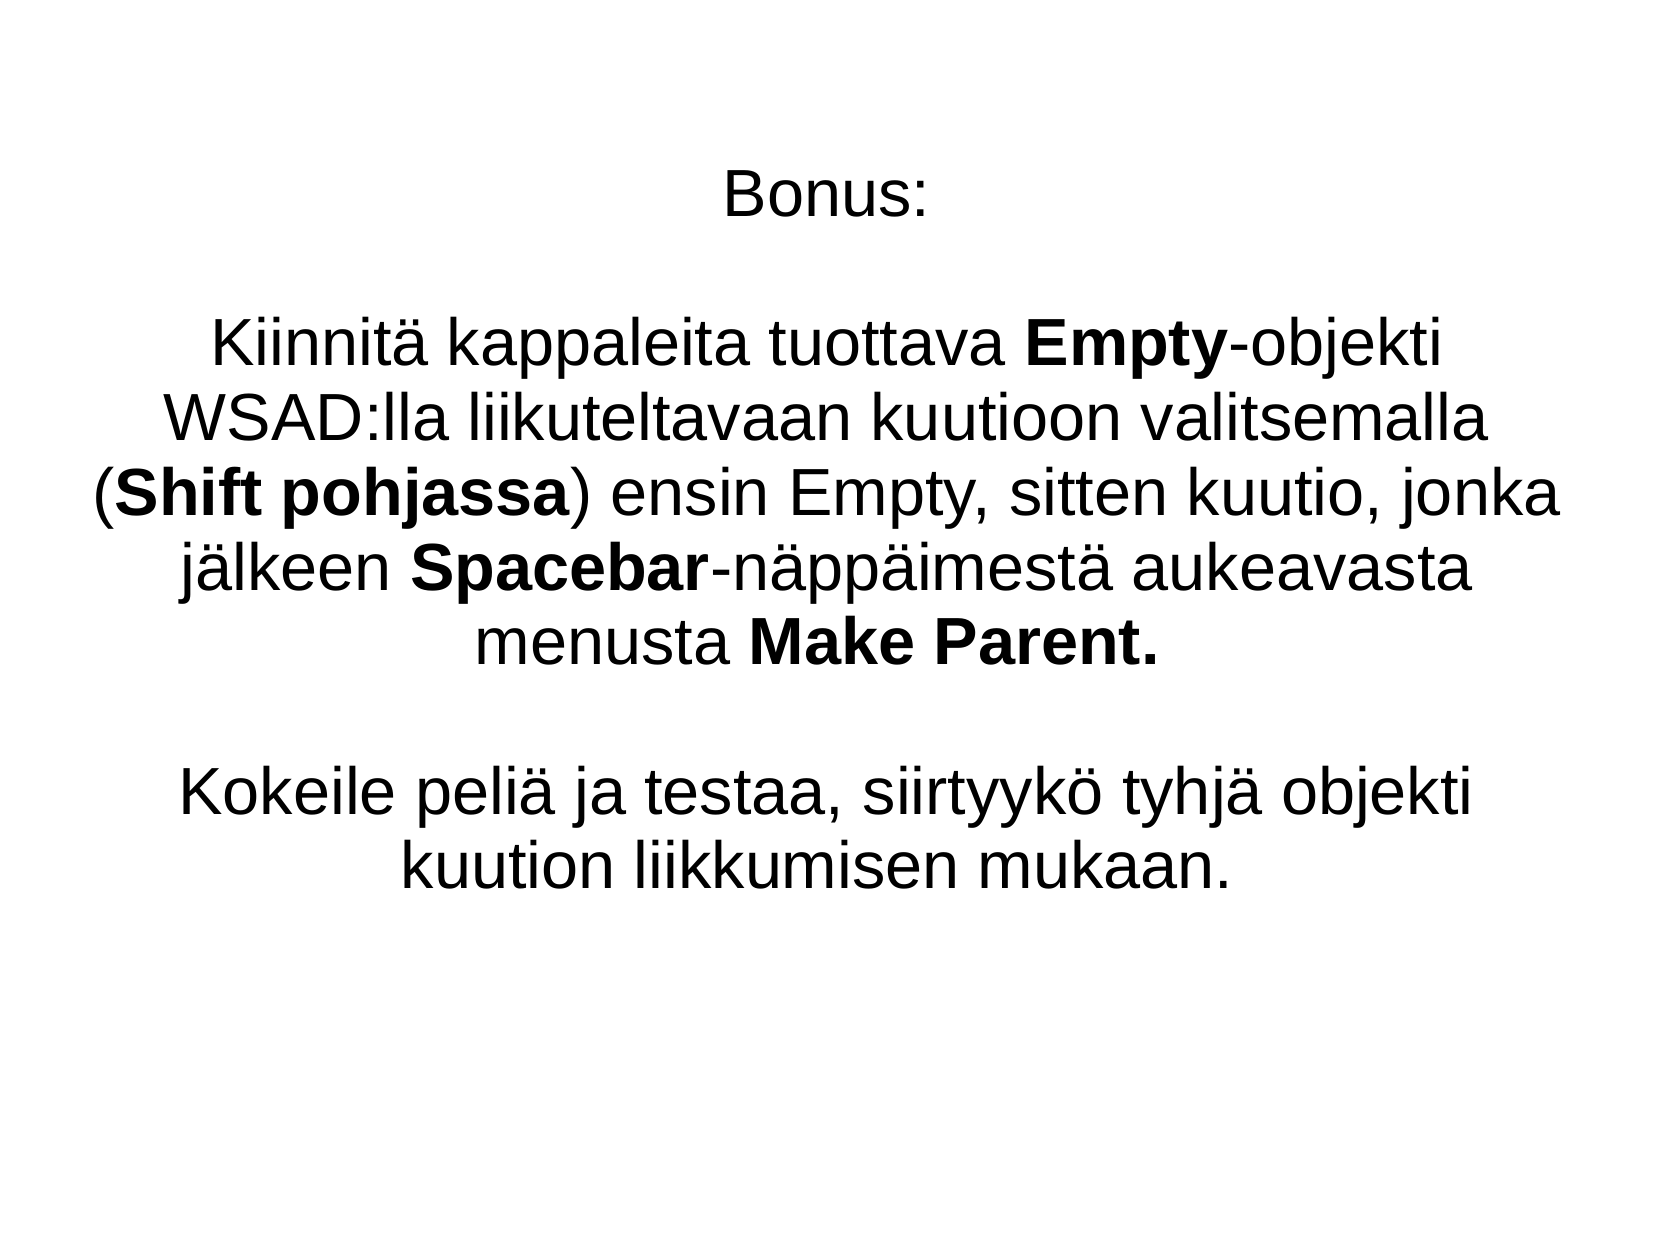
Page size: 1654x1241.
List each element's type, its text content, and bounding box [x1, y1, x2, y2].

subtitle Bonus: Kiinnitä kappaleita tuottava Empty-objekti WSAD:lla liikuteltavaan kuutioon valitsemalla (Shift pohjassa) ensin Empty, sitten kuutio, jonka jälkeen Spacebar-näppäimestä aukeavasta menusta Make Parent. Kokeile peliä ja testaa, siirtyykö tyhjä objekti kuution liikkumisen mukaan. [82, 49, 1571, 1010]
